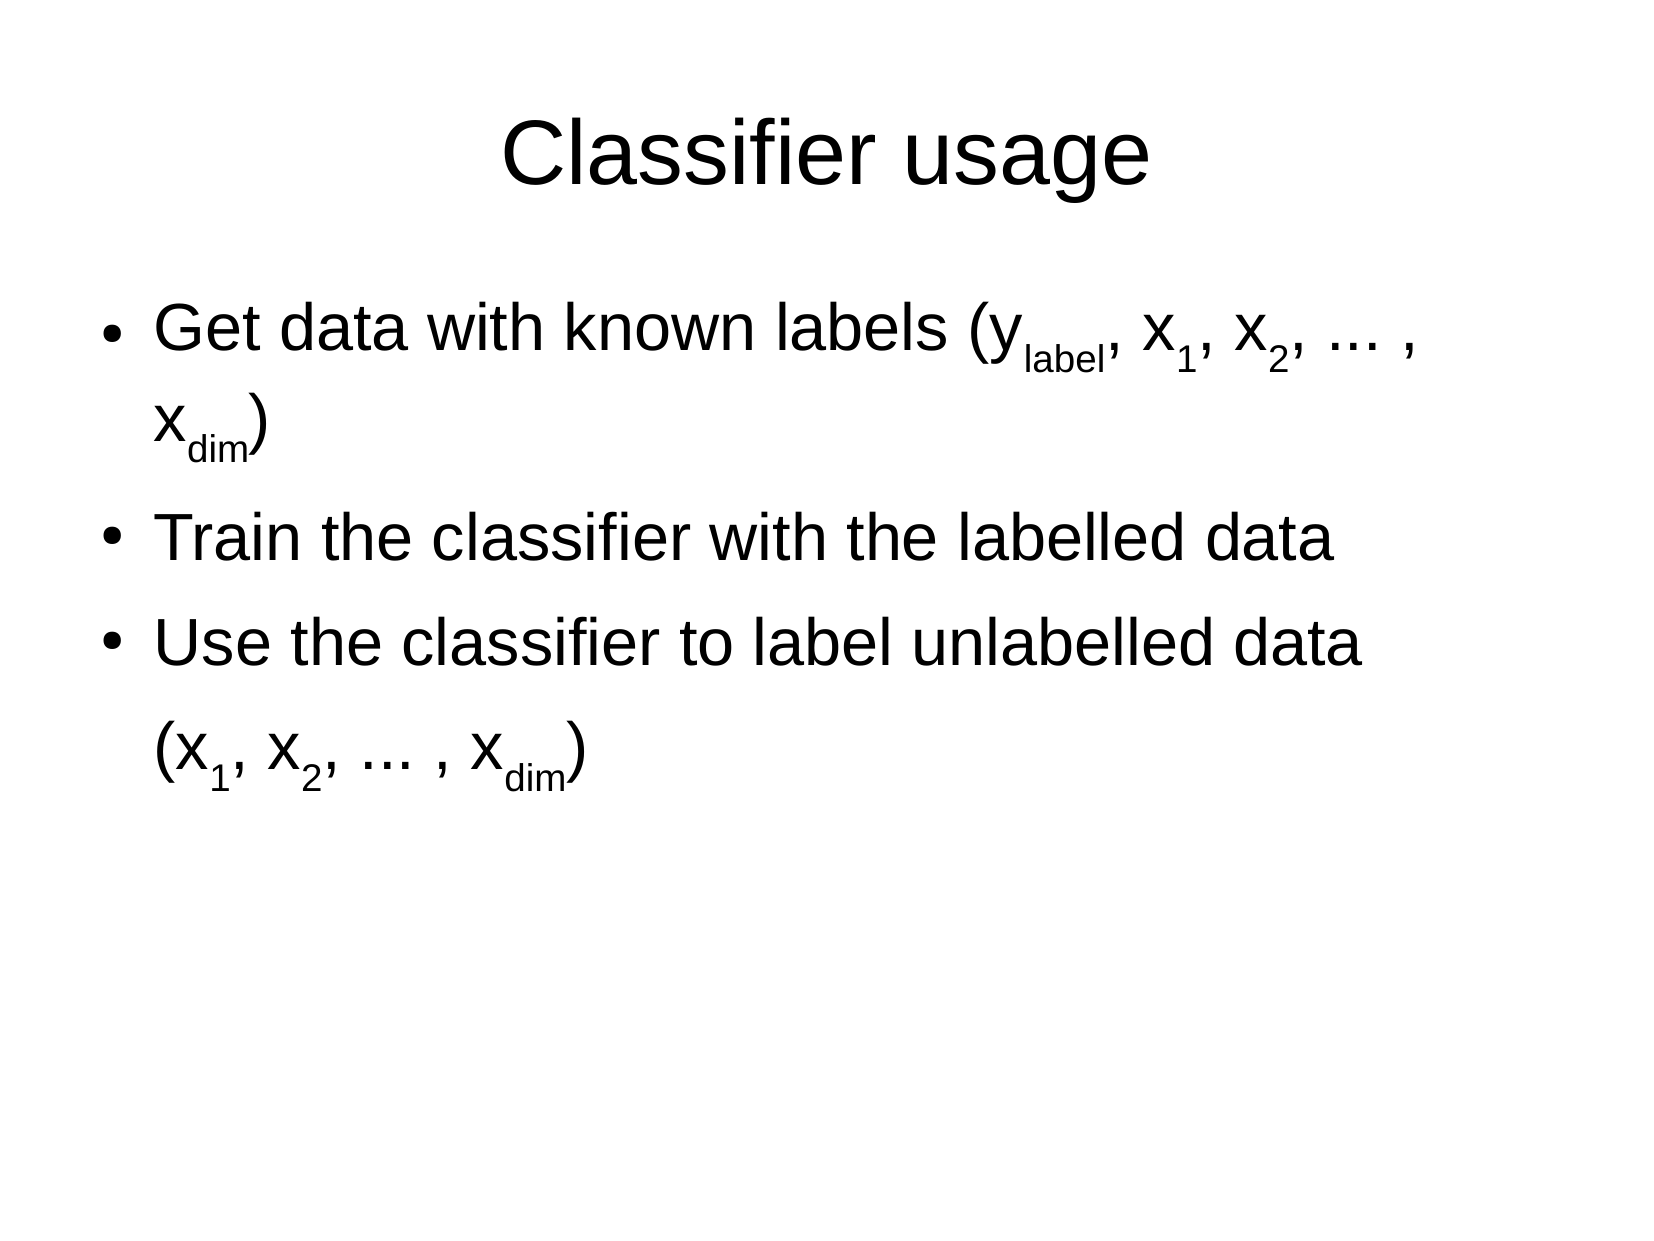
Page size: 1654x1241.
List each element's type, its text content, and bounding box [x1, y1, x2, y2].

title Classifier usage [82, 49, 1571, 257]
list Get data with known labels (ylabel, x1, x2, ... , xdim) Train the classifier with the labelled data Use the classifier to label unlabelled data (x1, x2, ... , xdim) [82, 290, 1538, 1010]
